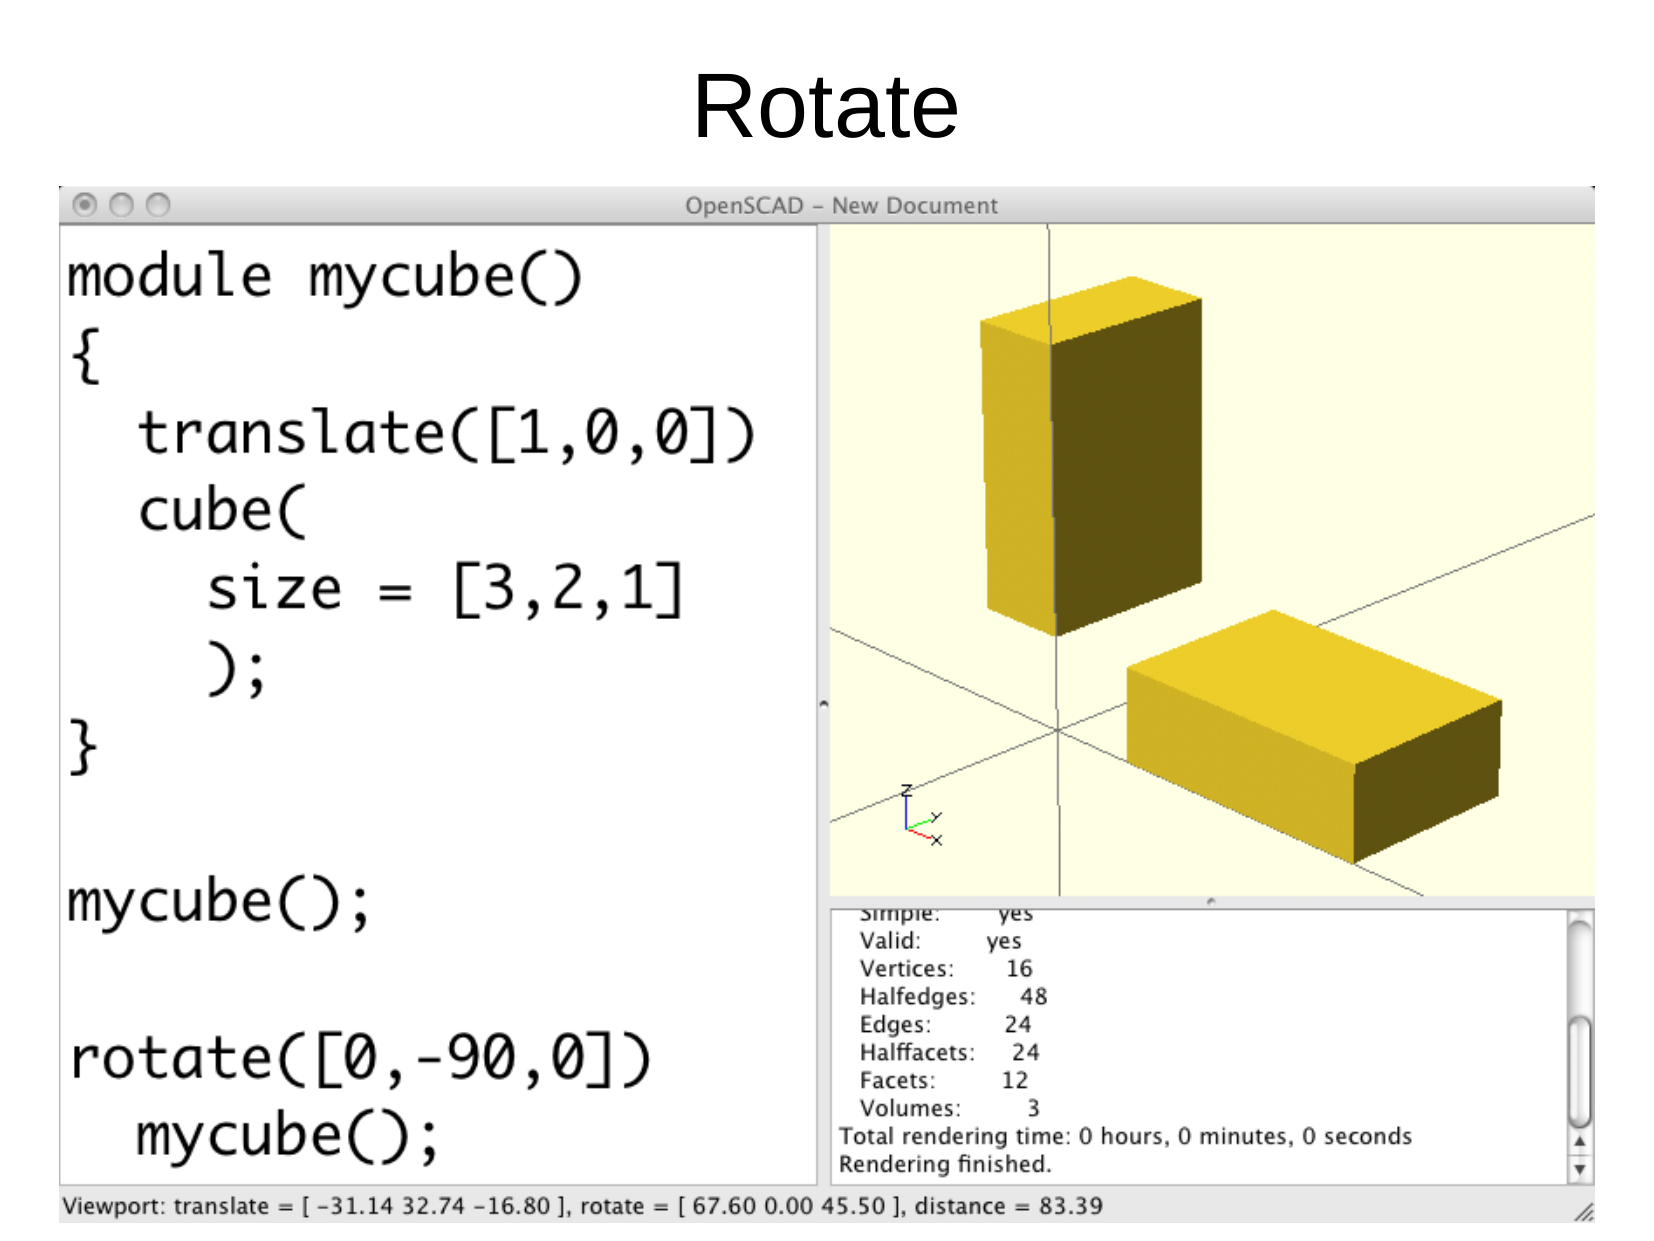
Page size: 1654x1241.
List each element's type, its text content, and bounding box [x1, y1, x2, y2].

title Rotate [82, 9, 1571, 186]
picture [59, 186, 1595, 1223]
